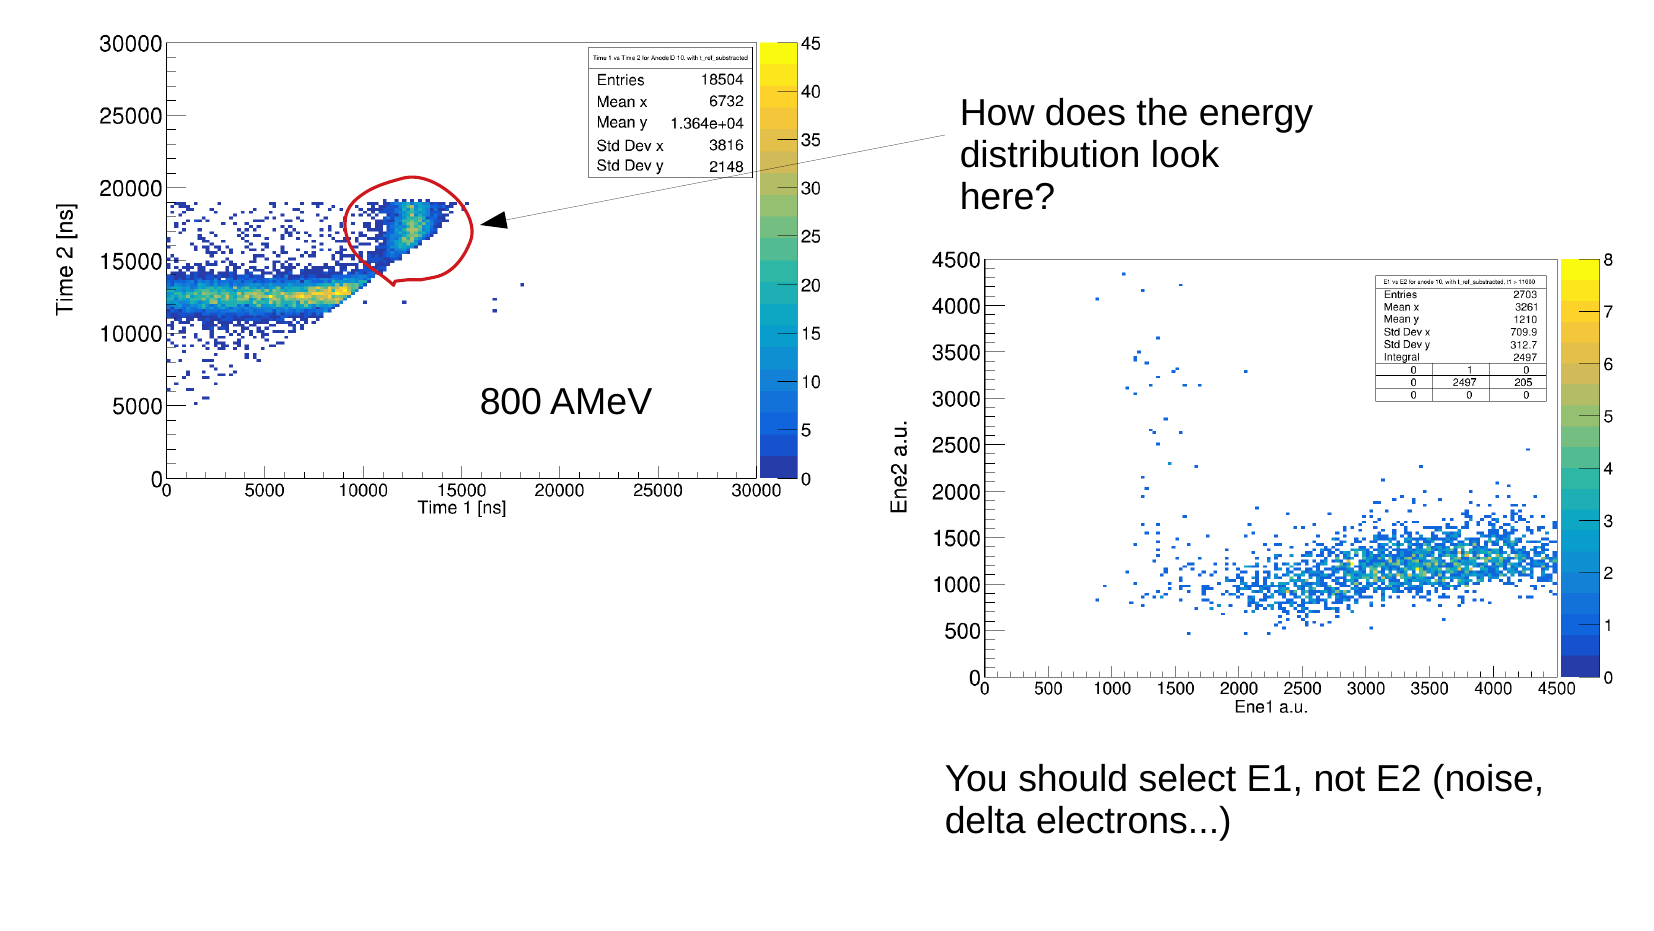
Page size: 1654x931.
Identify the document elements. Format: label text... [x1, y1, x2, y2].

text_box You should select E1, not E2 (noise, delta electrons...) [930, 750, 1621, 849]
text_box How does the energy distribution look here? [945, 84, 1336, 226]
picture [30, 28, 825, 526]
picture [883, 239, 1636, 721]
text_box 800 AMeV [465, 373, 736, 430]
